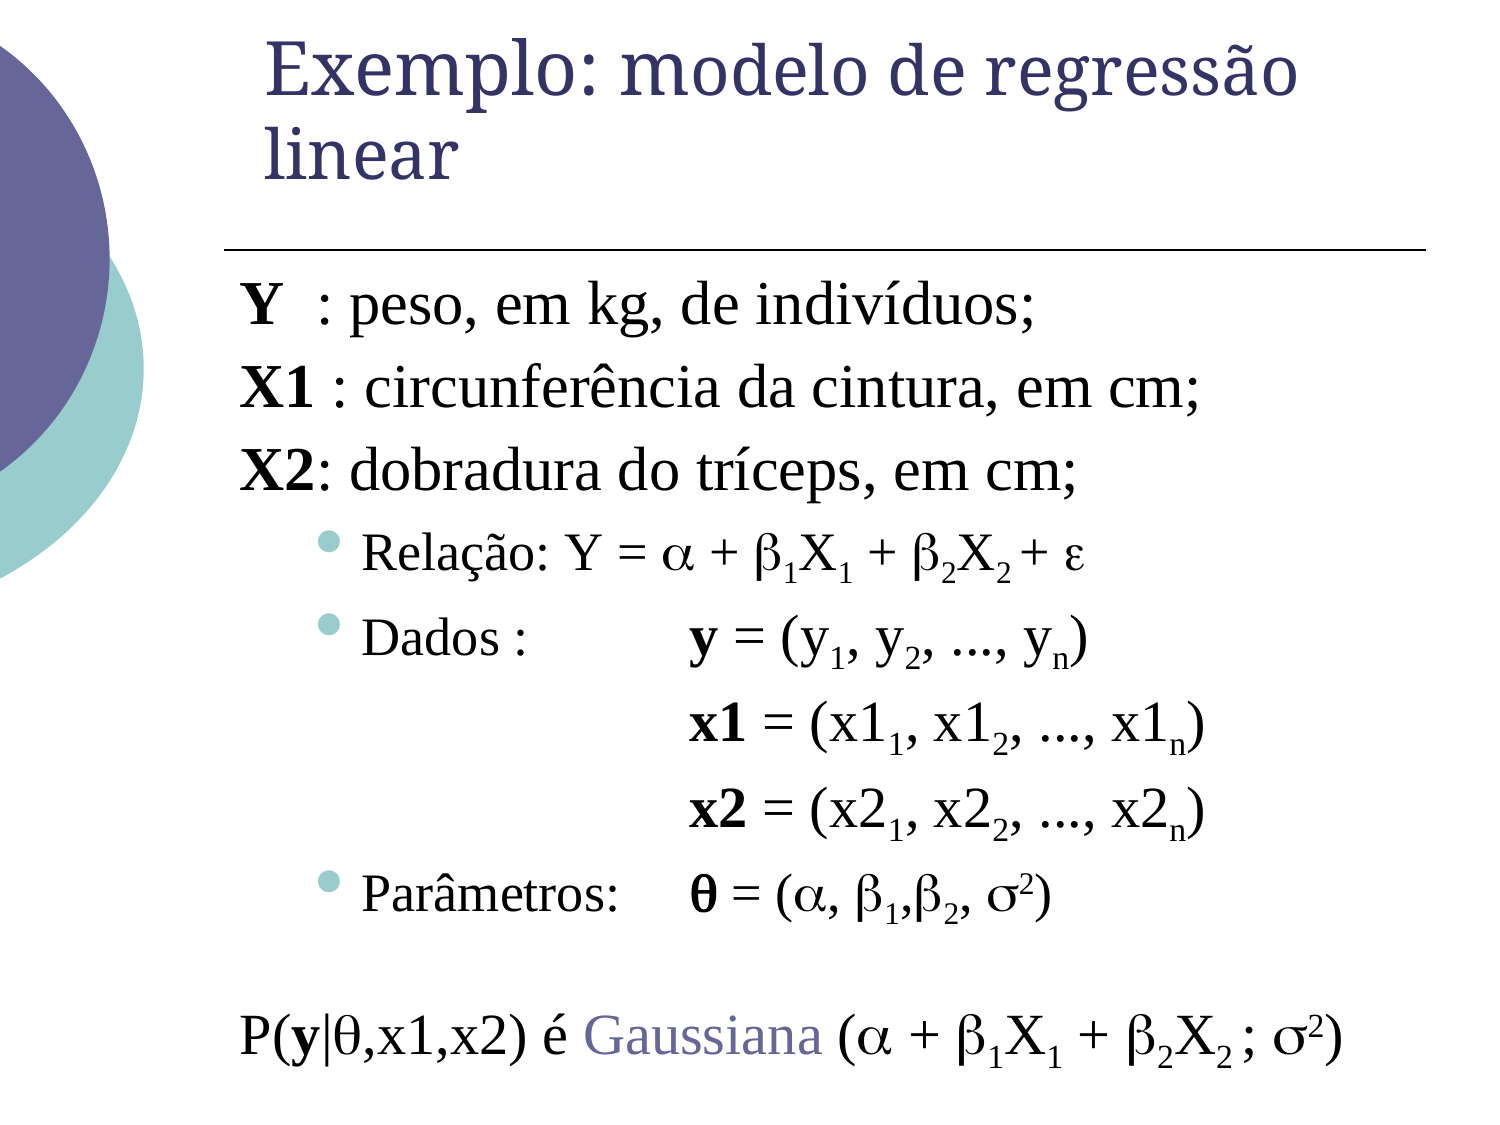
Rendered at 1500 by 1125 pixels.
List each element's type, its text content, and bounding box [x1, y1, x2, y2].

title Exemplo: modelo de regressão linear [249, 50, 1500, 201]
list Y : peso, em kg, de indivíduos; X1 : circunferência da cintura, em cm; X2: dobradura do tríceps, em cm; Relação: Y =  + 1X1 + 2X2 +  Dados : y = (y1, y2, ..., yn) x1 = (x11, x12, ..., x1n) x2 = (x21, x22, ..., x2n) Parâmetros:  = (, 1,2, 2) P(y|,x1,x2) é Gaussiana ( + 1X1 + 2X2 ; 2) [225, 262, 1425, 1088]
